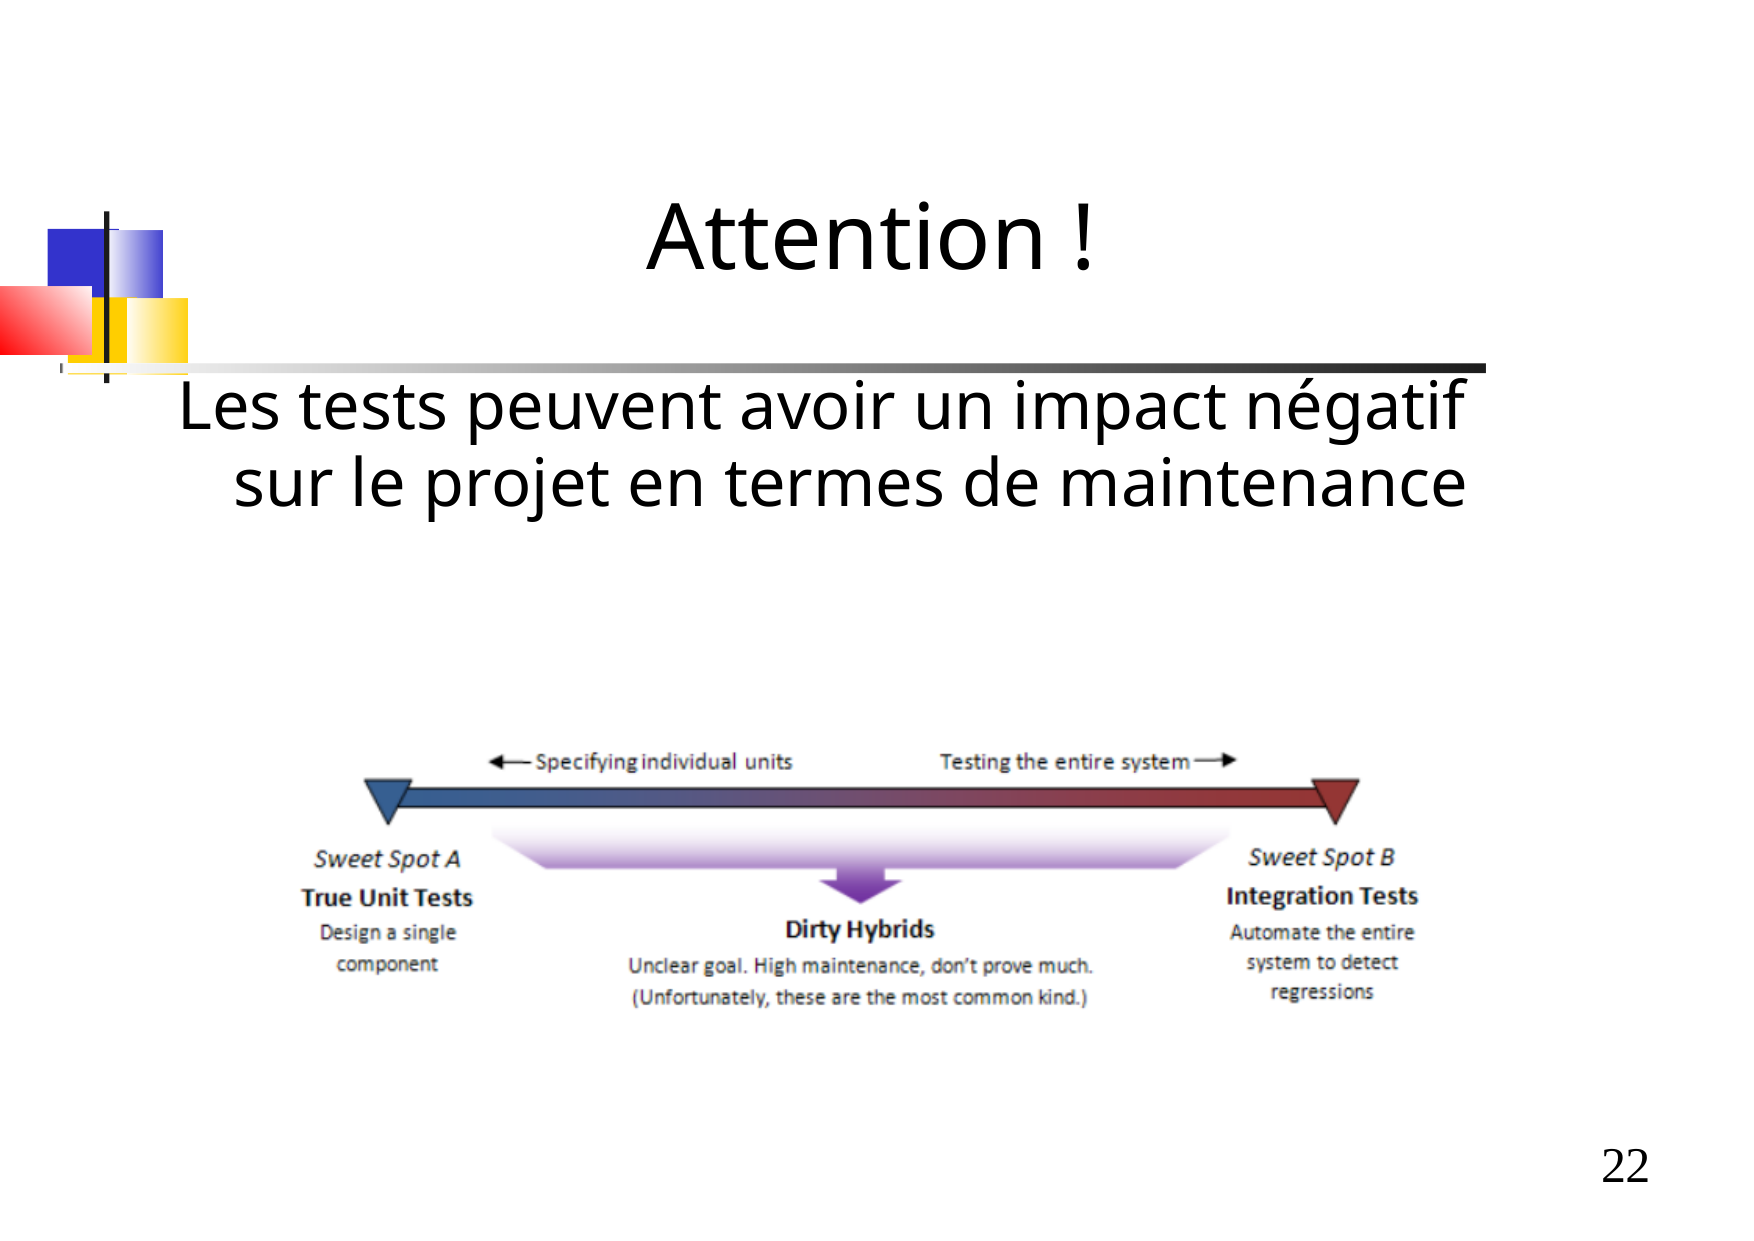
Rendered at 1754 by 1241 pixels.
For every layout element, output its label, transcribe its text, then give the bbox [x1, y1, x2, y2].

picture [0, 285, 92, 355]
title Attention ! [179, 183, 1564, 393]
picture [279, 726, 1461, 1049]
slide_number 22 [1569, 1135, 1660, 1241]
picture [60, 229, 179, 384]
text_box Les tests peuvent avoir un impact négatif sur le projet en termes de maintenance [176, 363, 1553, 735]
